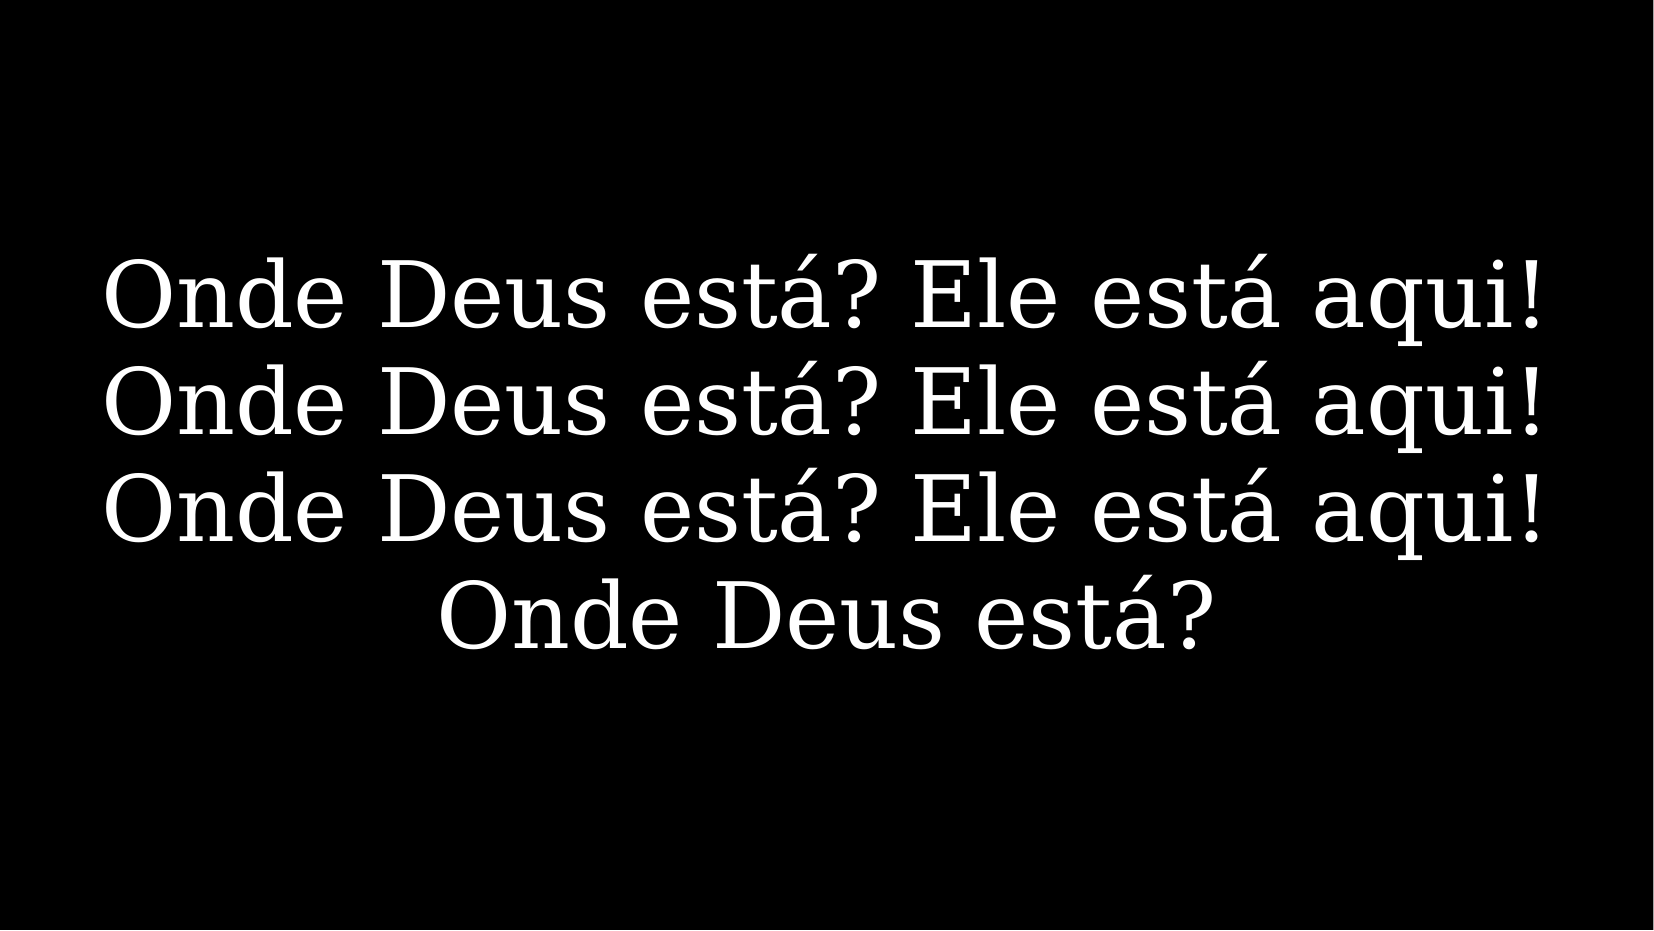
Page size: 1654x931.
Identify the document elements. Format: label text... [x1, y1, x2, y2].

subtitle Onde Deus está? Ele está aqui! Onde Deus está? Ele está aqui! Onde Deus está? Ele está aqui! Onde Deus está? [82, 49, 1571, 863]
